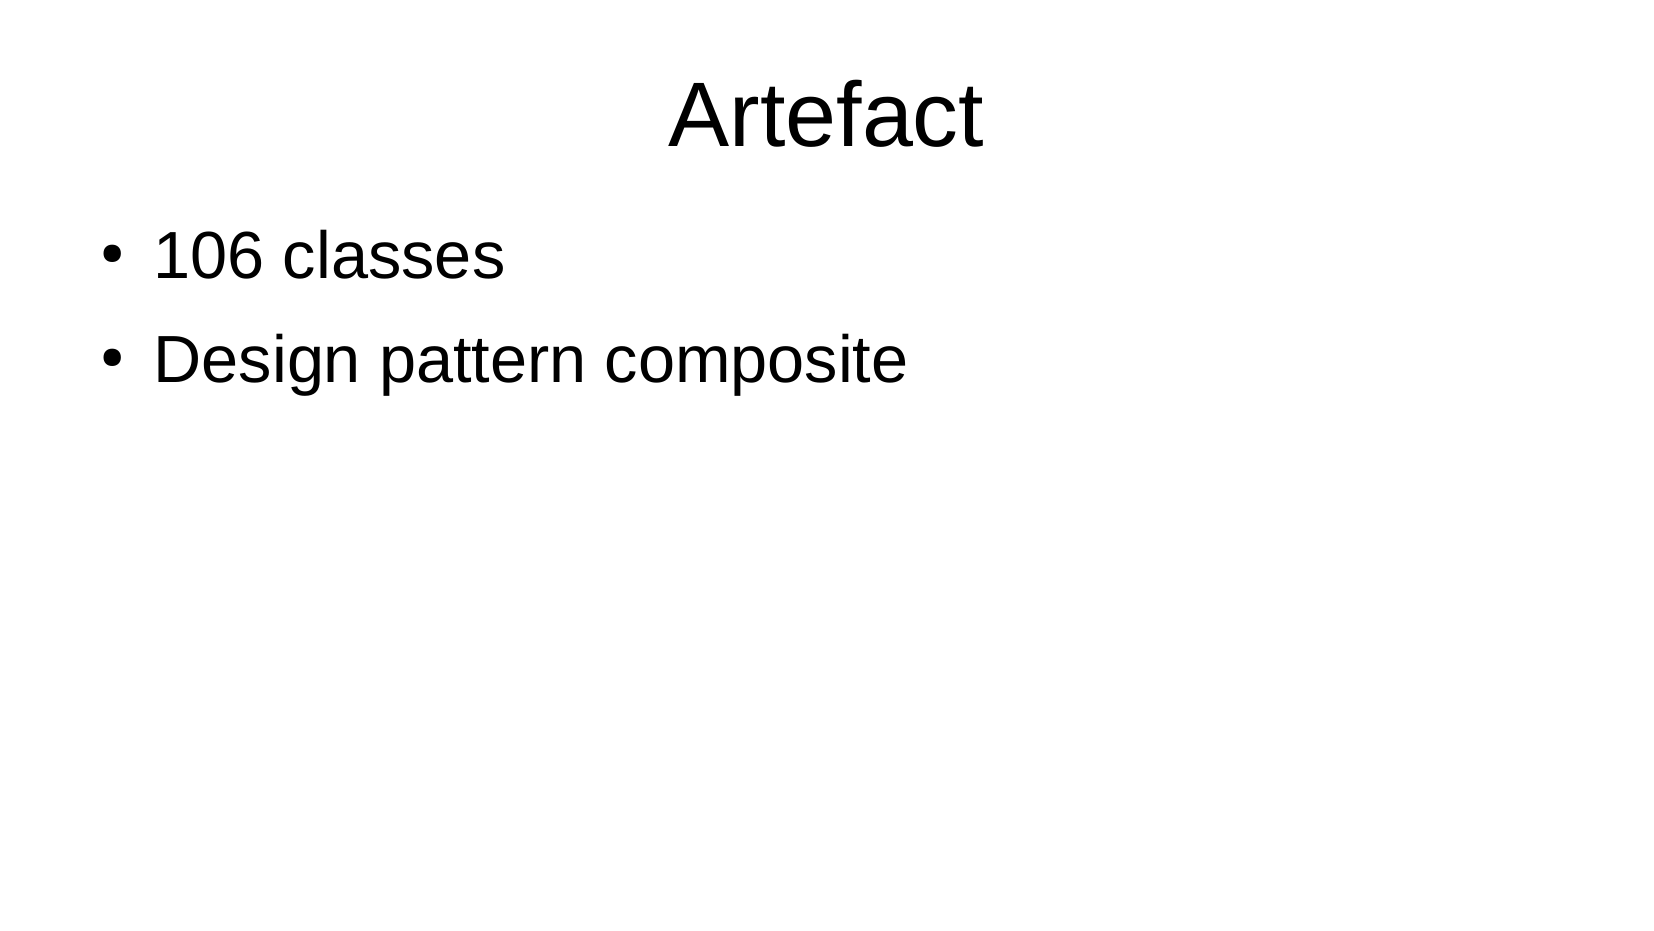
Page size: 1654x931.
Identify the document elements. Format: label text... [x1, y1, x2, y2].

list 106 classes Design pattern composite [82, 217, 1571, 758]
title Artefact [82, 37, 1571, 193]
